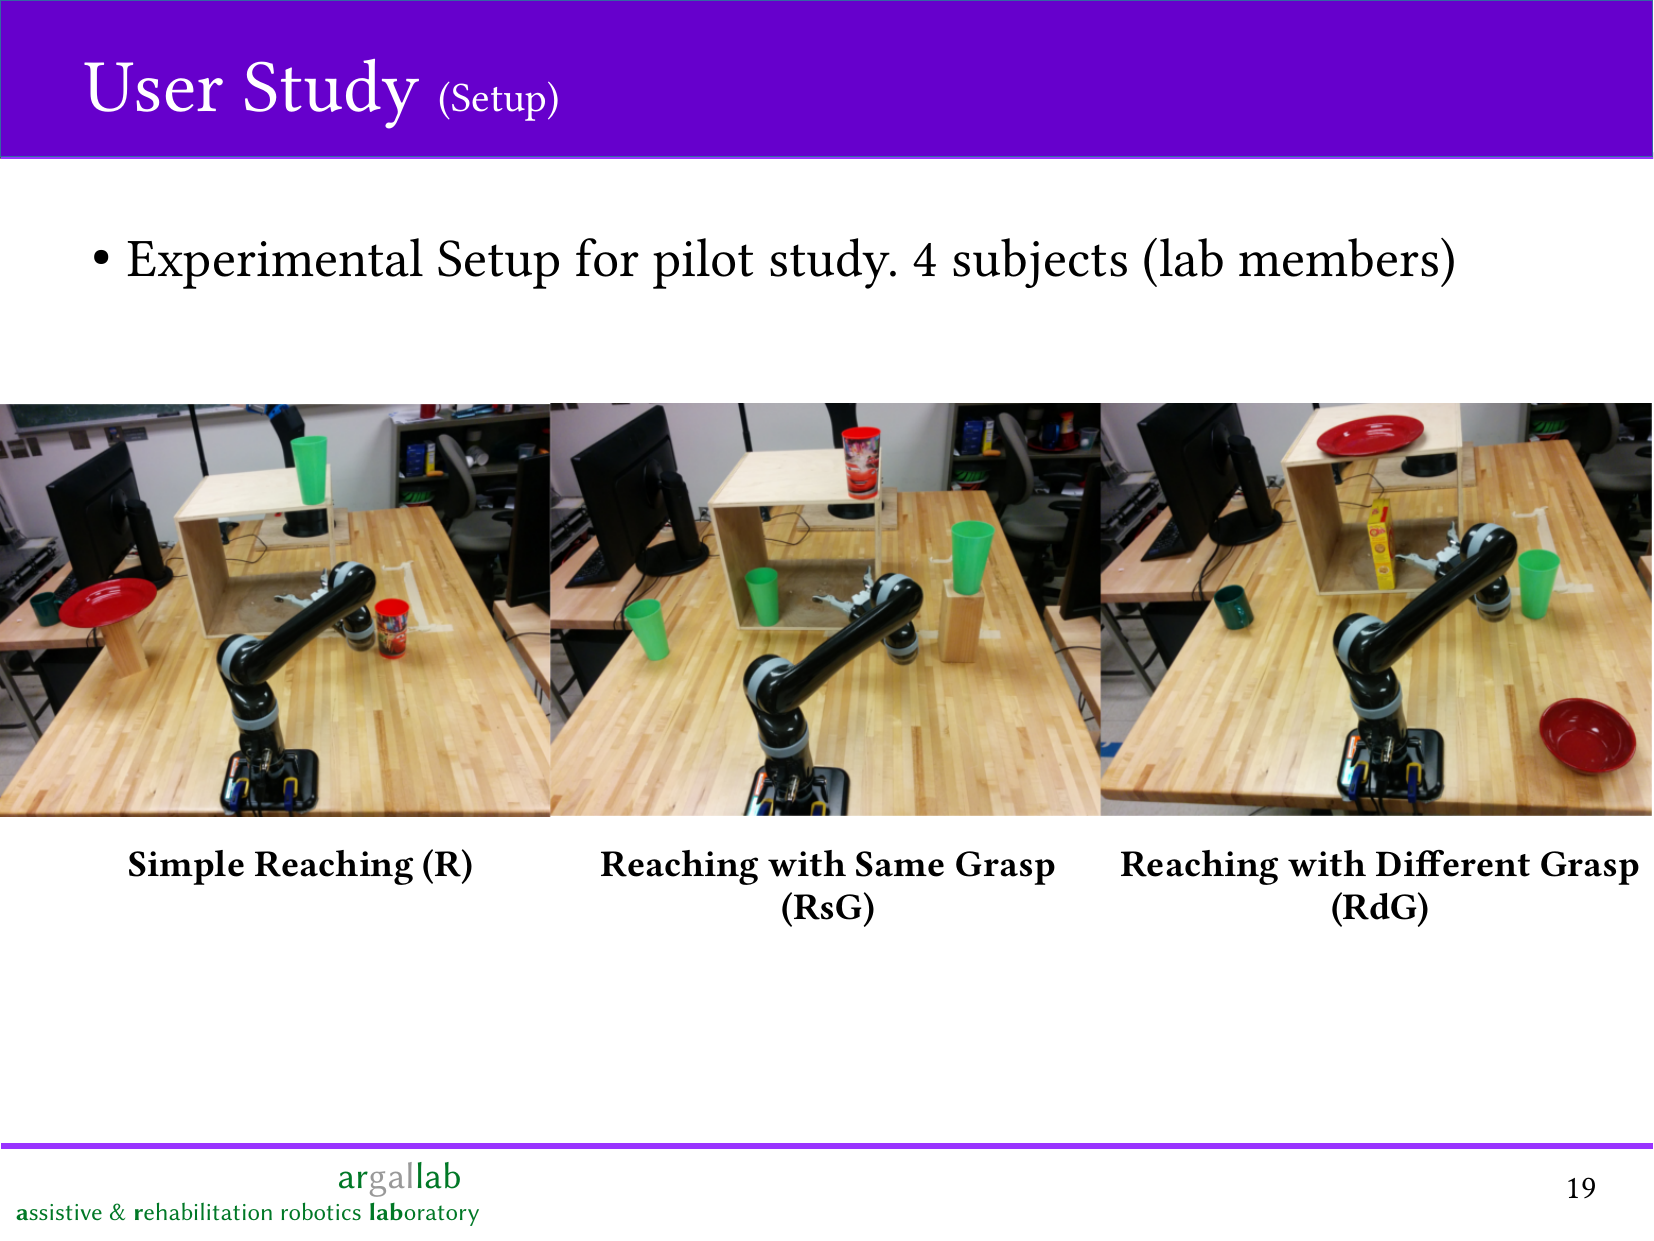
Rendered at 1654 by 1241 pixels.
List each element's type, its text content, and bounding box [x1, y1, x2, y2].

text_box Reaching with Same Grasp (RsG) [585, 835, 1072, 937]
picture [0, 403, 1653, 817]
text_box Reaching with Different Grasp (RdG) [1105, 835, 1653, 937]
text_box Experimental Setup for pilot study. 4 subjects (lab members) [76, 220, 1546, 579]
text_box Simple Reaching (R) [113, 835, 489, 894]
text_box User Study (Setup) [69, 36, 1621, 138]
